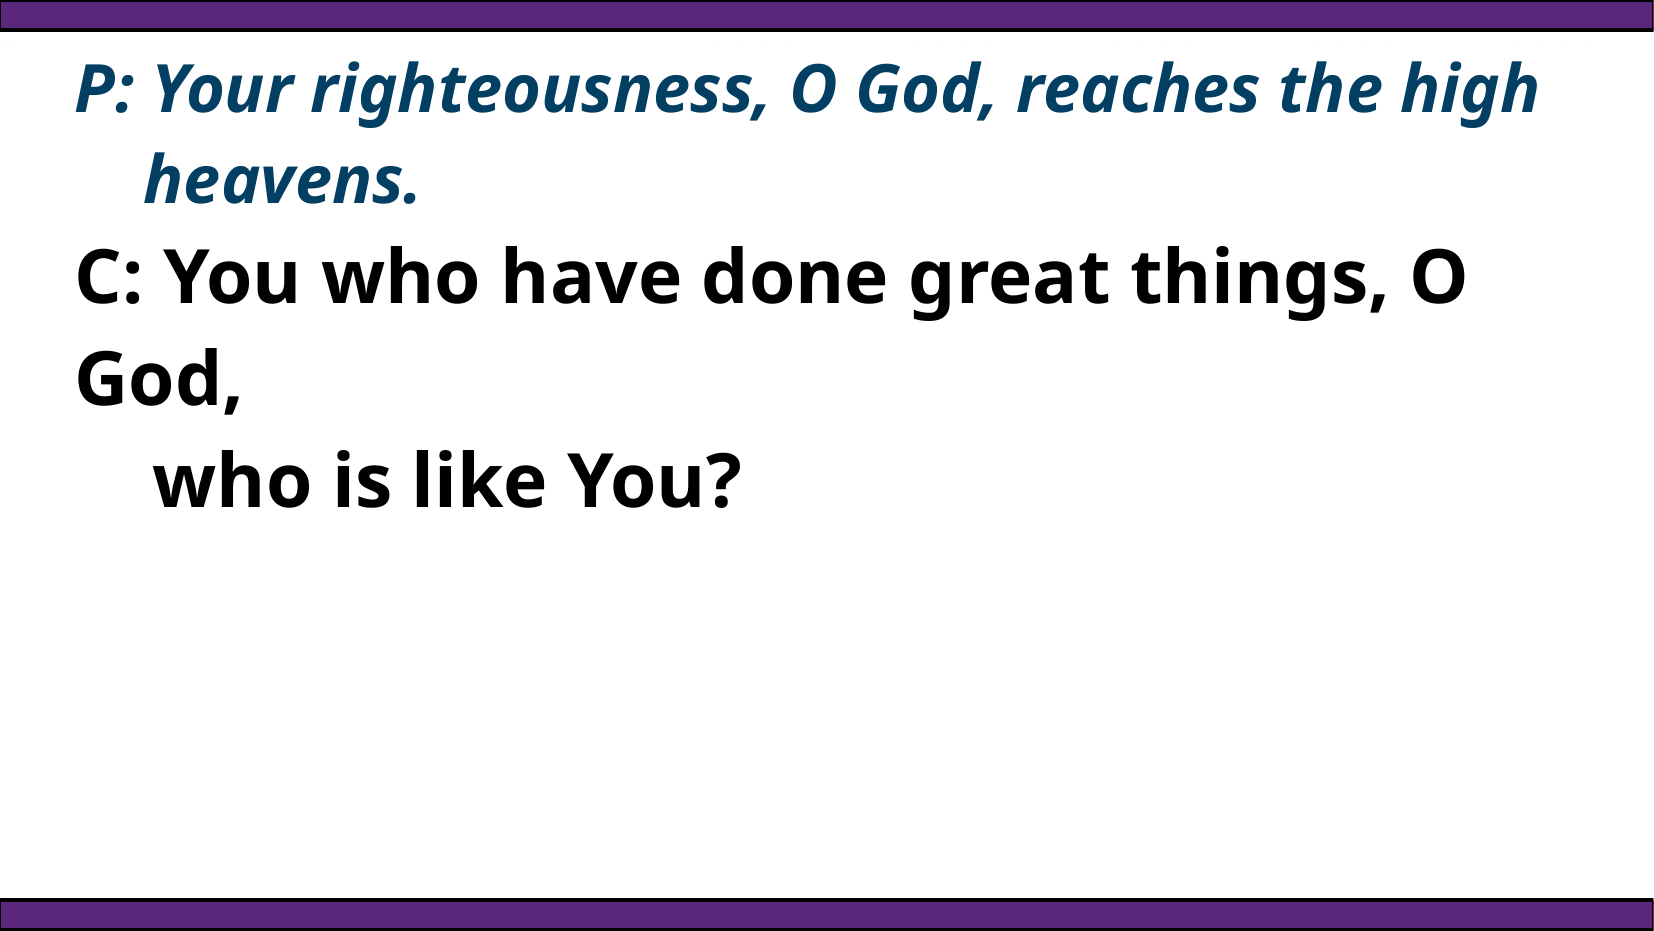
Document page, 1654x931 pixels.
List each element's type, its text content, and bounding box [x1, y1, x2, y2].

picture [0, 31, 1654, 900]
text_box [0, 900, 1654, 931]
text_box P: Your righteousness, O God, reaches the high heavens. C: You who have done great things, O God, who is like You? [60, 34, 1606, 427]
text_box [0, 0, 1654, 31]
